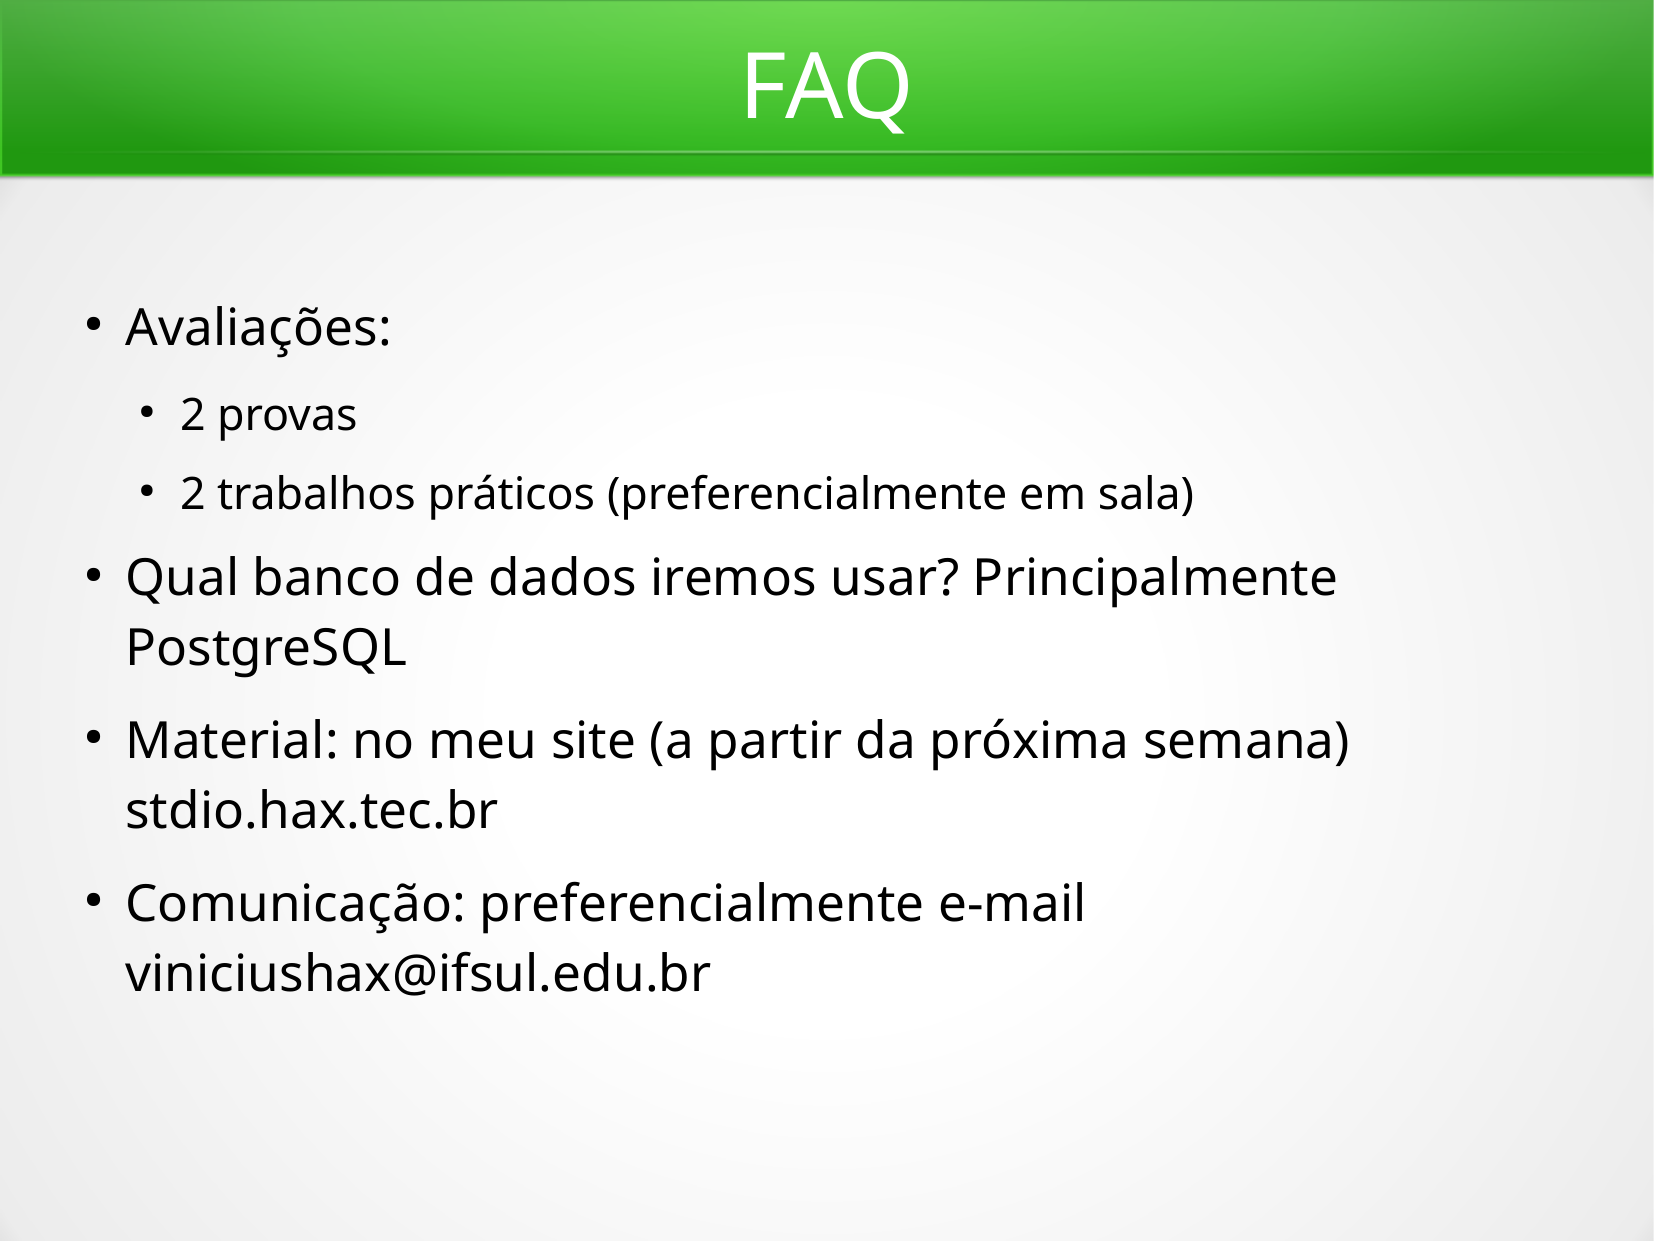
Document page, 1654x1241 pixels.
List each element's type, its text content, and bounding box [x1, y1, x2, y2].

title FAQ [82, 11, 1571, 154]
picture [0, 0, 1654, 1241]
list Avaliações: 2 provas 2 trabalhos práticos (preferencialmente em sala) Qual banco de dados iremos usar? Principalmente PostgreSQL Material: no meu site (a partir da próxima semana) stdio.hax.tec.br Comunicação: preferencialmente e-mail viniciushax@ifsul.edu.br [70, 290, 1560, 1010]
